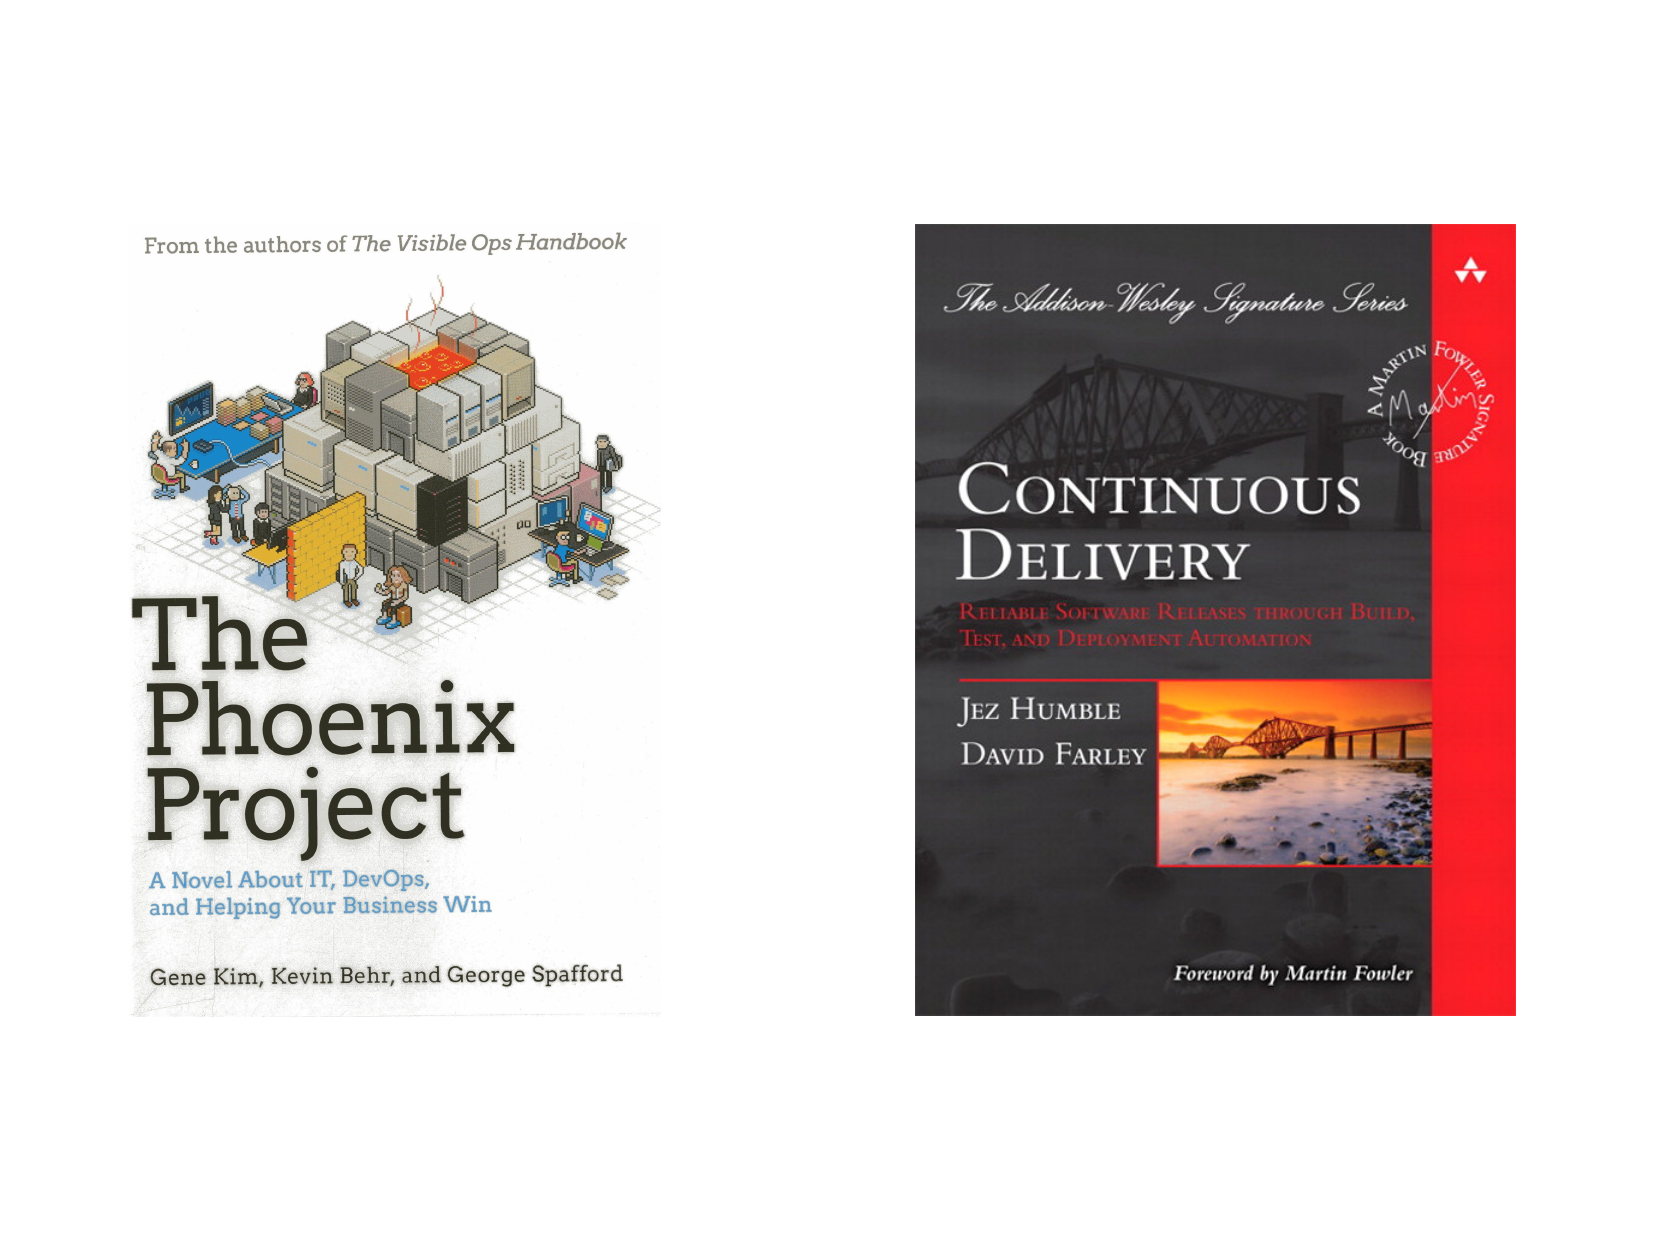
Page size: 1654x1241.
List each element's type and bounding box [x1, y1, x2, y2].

picture [915, 224, 1516, 1016]
picture [129, 223, 661, 1017]
